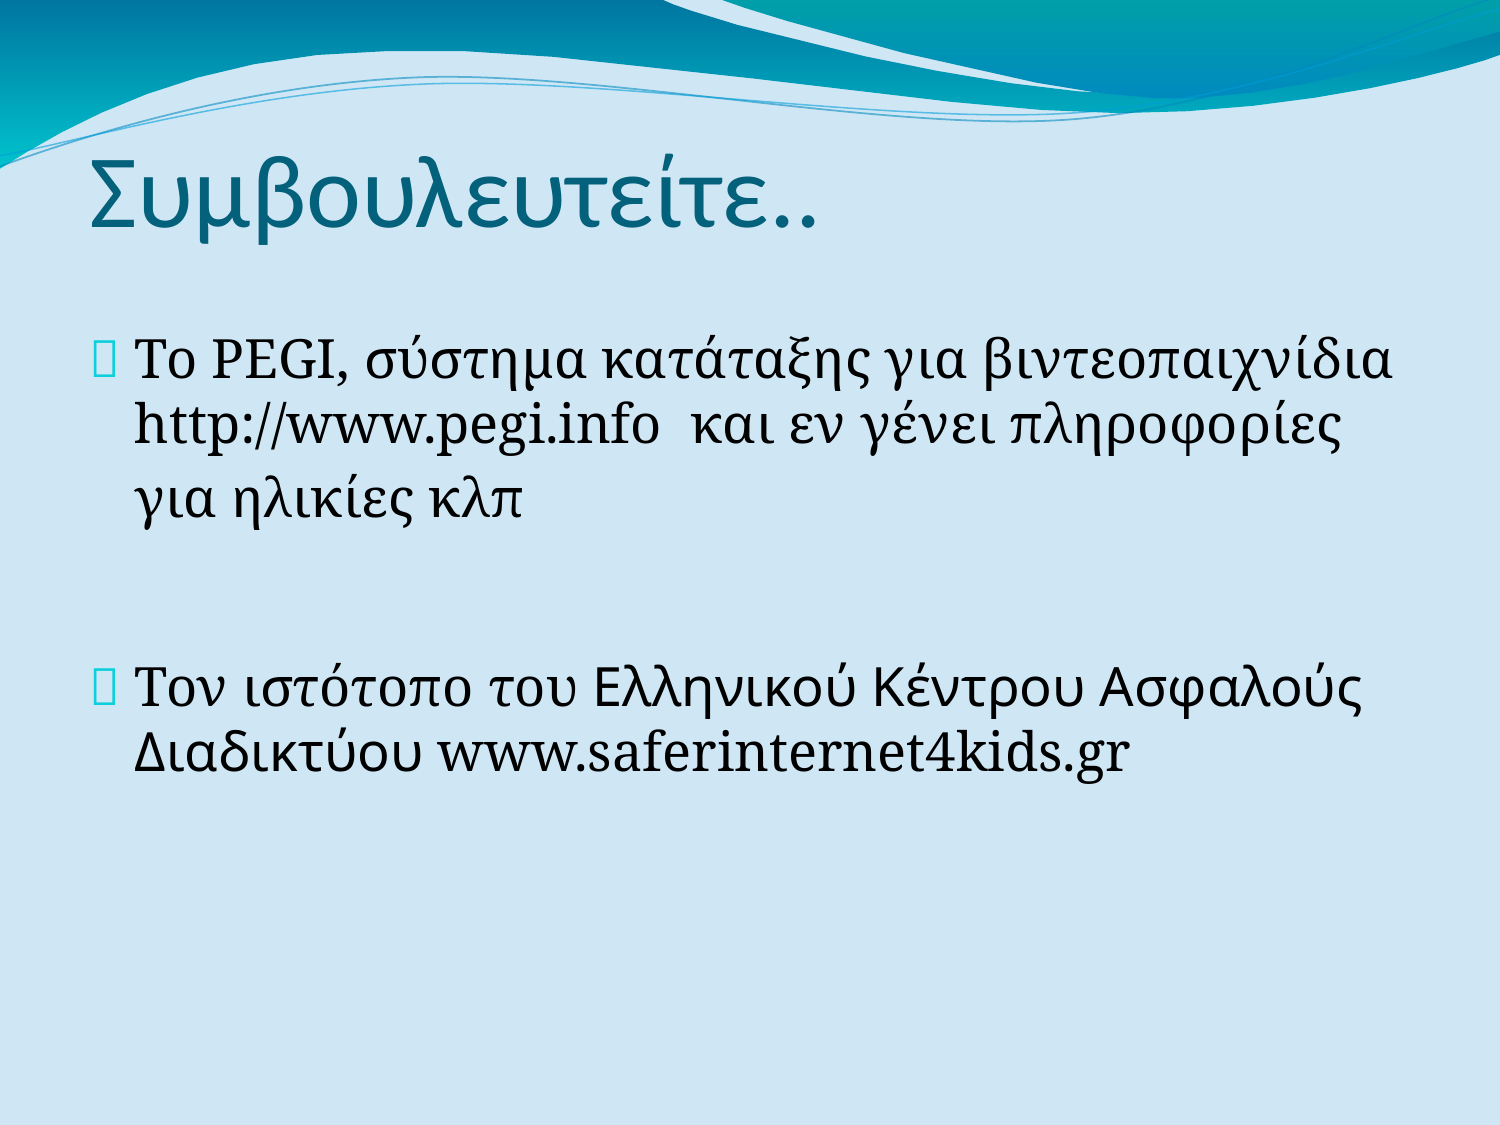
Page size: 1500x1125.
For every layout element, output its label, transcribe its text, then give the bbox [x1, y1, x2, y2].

list Το PEGI, σύστημα κατάταξης για βιντεοπαιχνίδια http://www.pegi.info και εν γένει πληροφορίες για ηλικίες κλπ Τον ιστότοπο του Ελληνικού Κέντρου Ασφαλούς Διαδικτύου www.saferinternet4kids.gr [75, 317, 1425, 1038]
title Συμβουλευτείτε.. [75, 115, 1425, 303]
